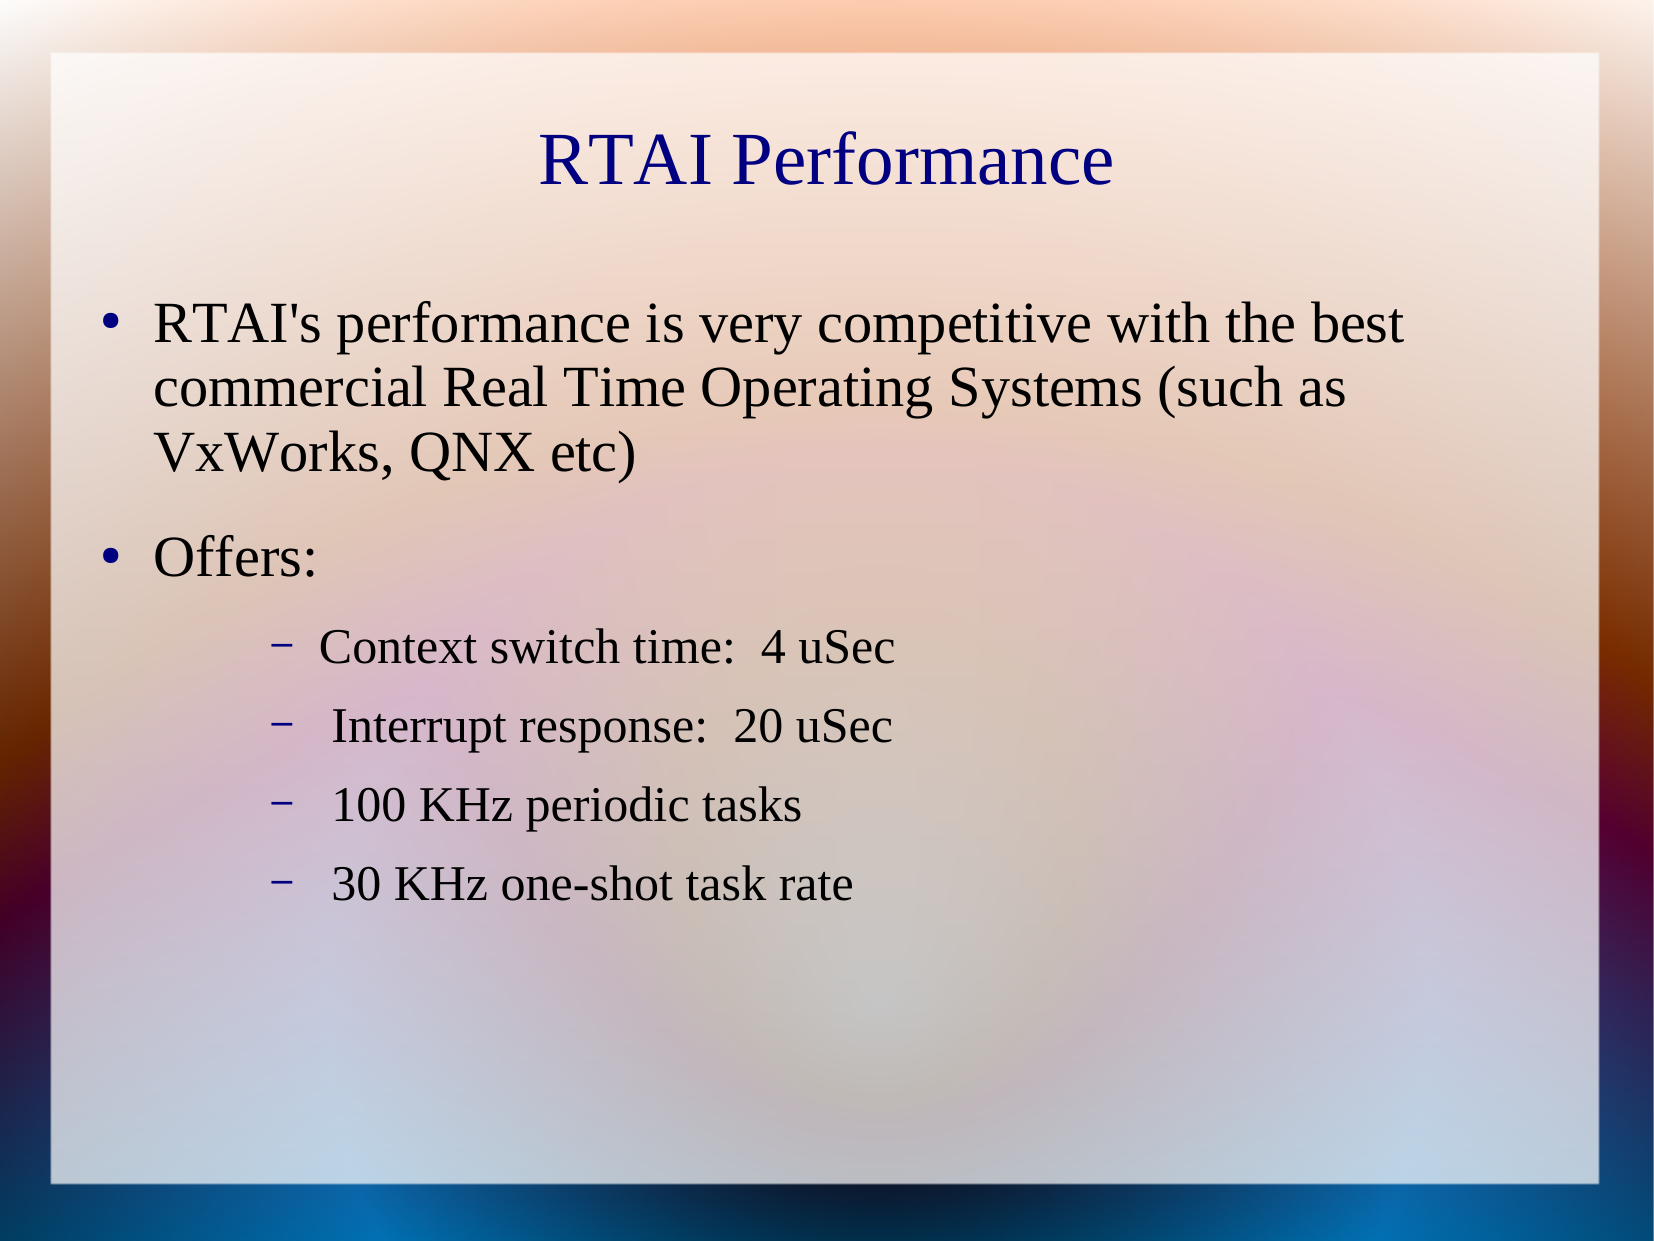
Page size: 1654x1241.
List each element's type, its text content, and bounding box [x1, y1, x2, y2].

list RTAI's performance is very competitive with the best commercial Real Time Operating Systems (such as VxWorks, QNX etc)‏ Offers: Context switch time: 4 uSec Interrupt response: 20 uSec 100 KHz periodic tasks 30 KHz one-shot task rate [82, 290, 1571, 1010]
picture [0, 0, 1654, 1241]
title RTAI Performance [82, 55, 1571, 263]
